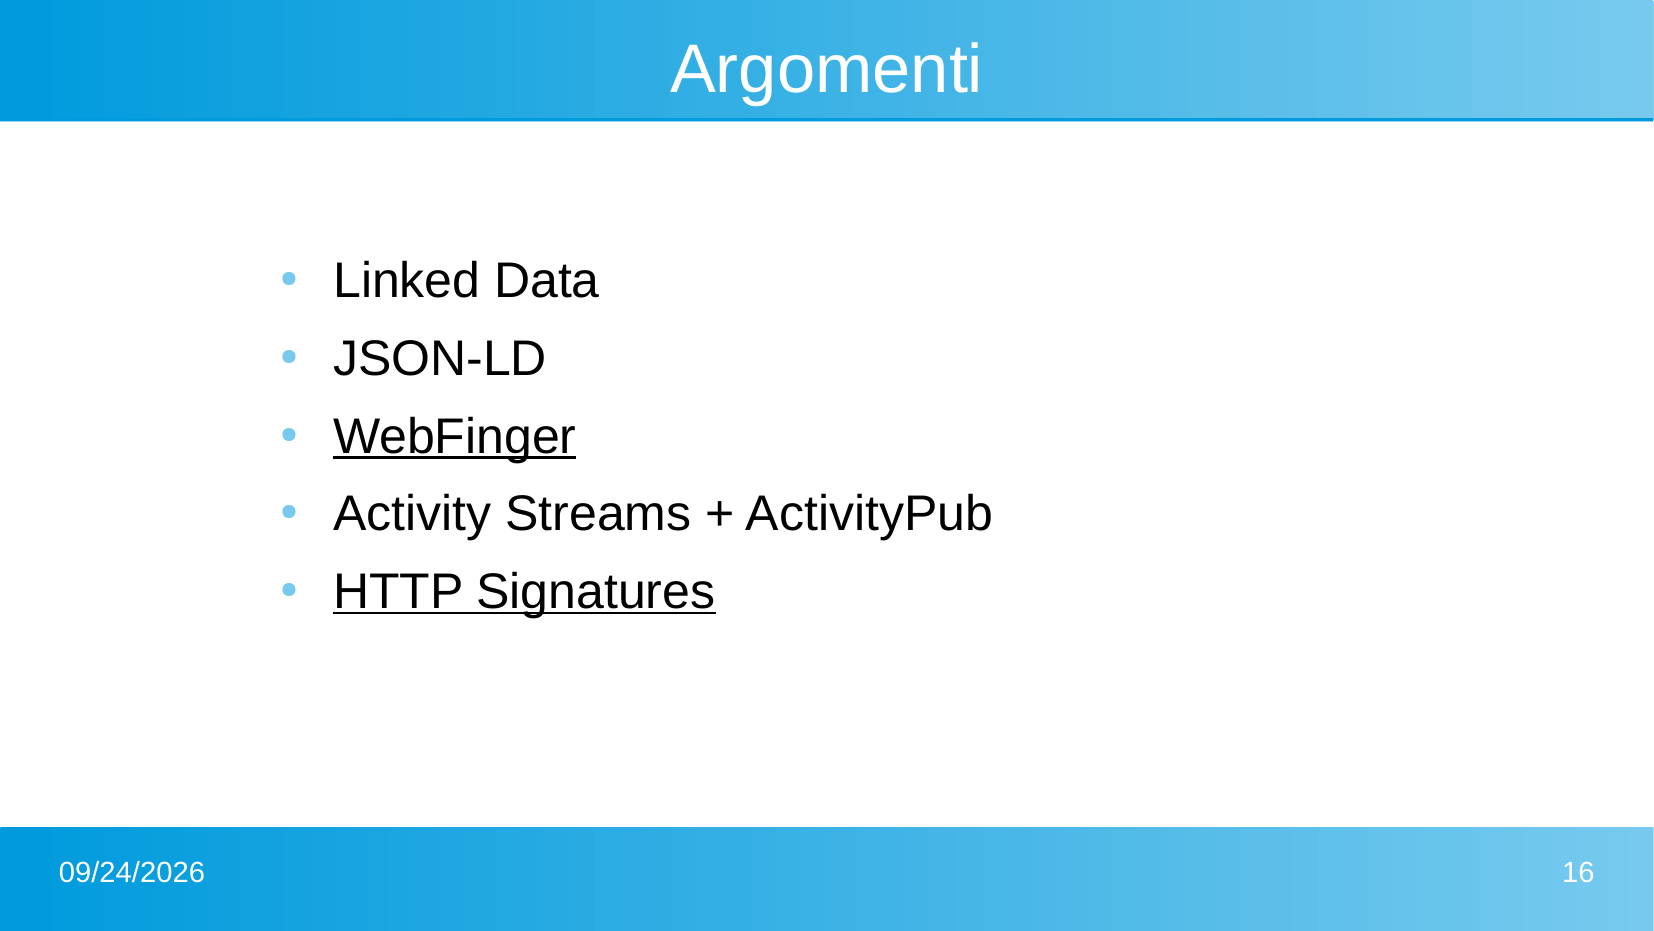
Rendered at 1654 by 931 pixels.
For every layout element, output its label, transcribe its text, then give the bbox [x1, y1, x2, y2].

list Linked Data JSON-LD WebFinger Activity Streams + ActivityPub HTTP Signatures [262, 252, 1426, 638]
title Argomenti [59, 29, 1595, 108]
